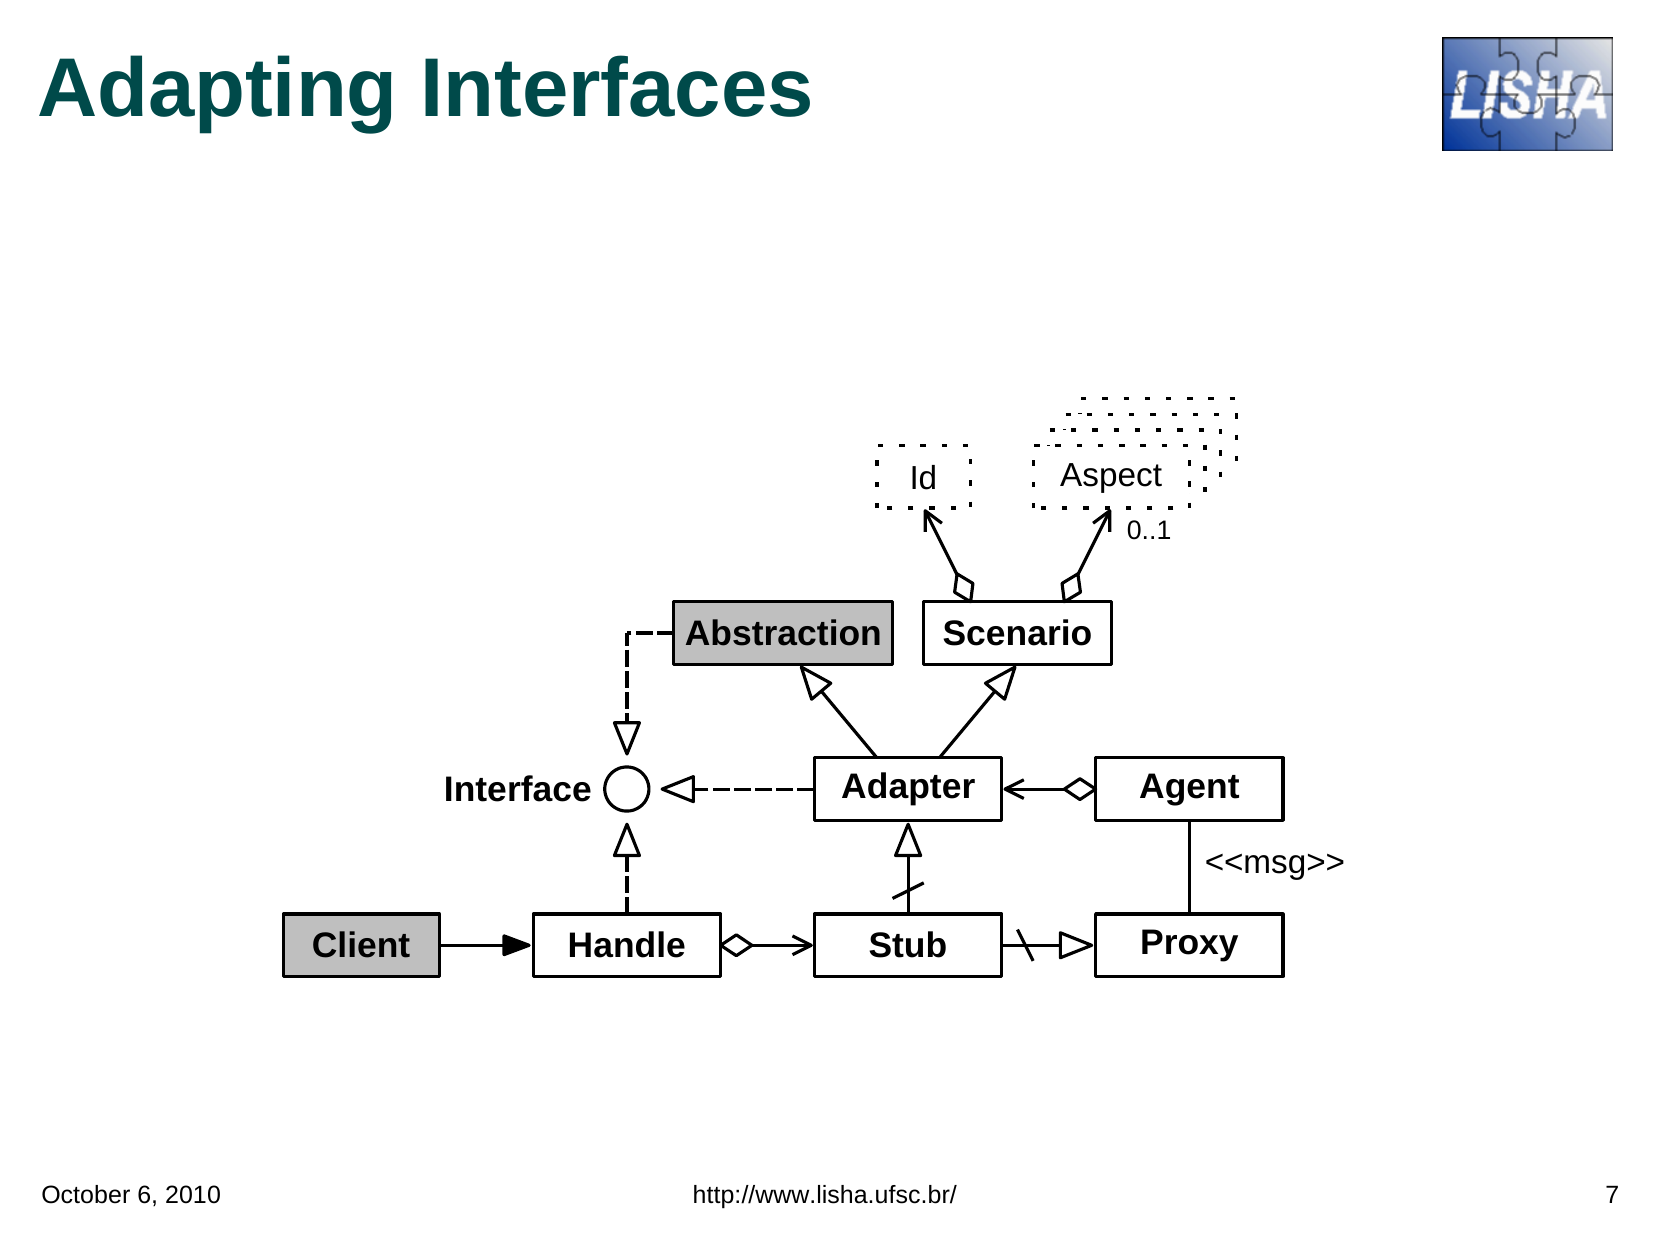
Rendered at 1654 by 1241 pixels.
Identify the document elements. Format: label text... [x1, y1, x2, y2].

picture [280, 396, 1344, 979]
picture [1442, 37, 1613, 151]
title Adapting Interfaces [37, 37, 1426, 151]
